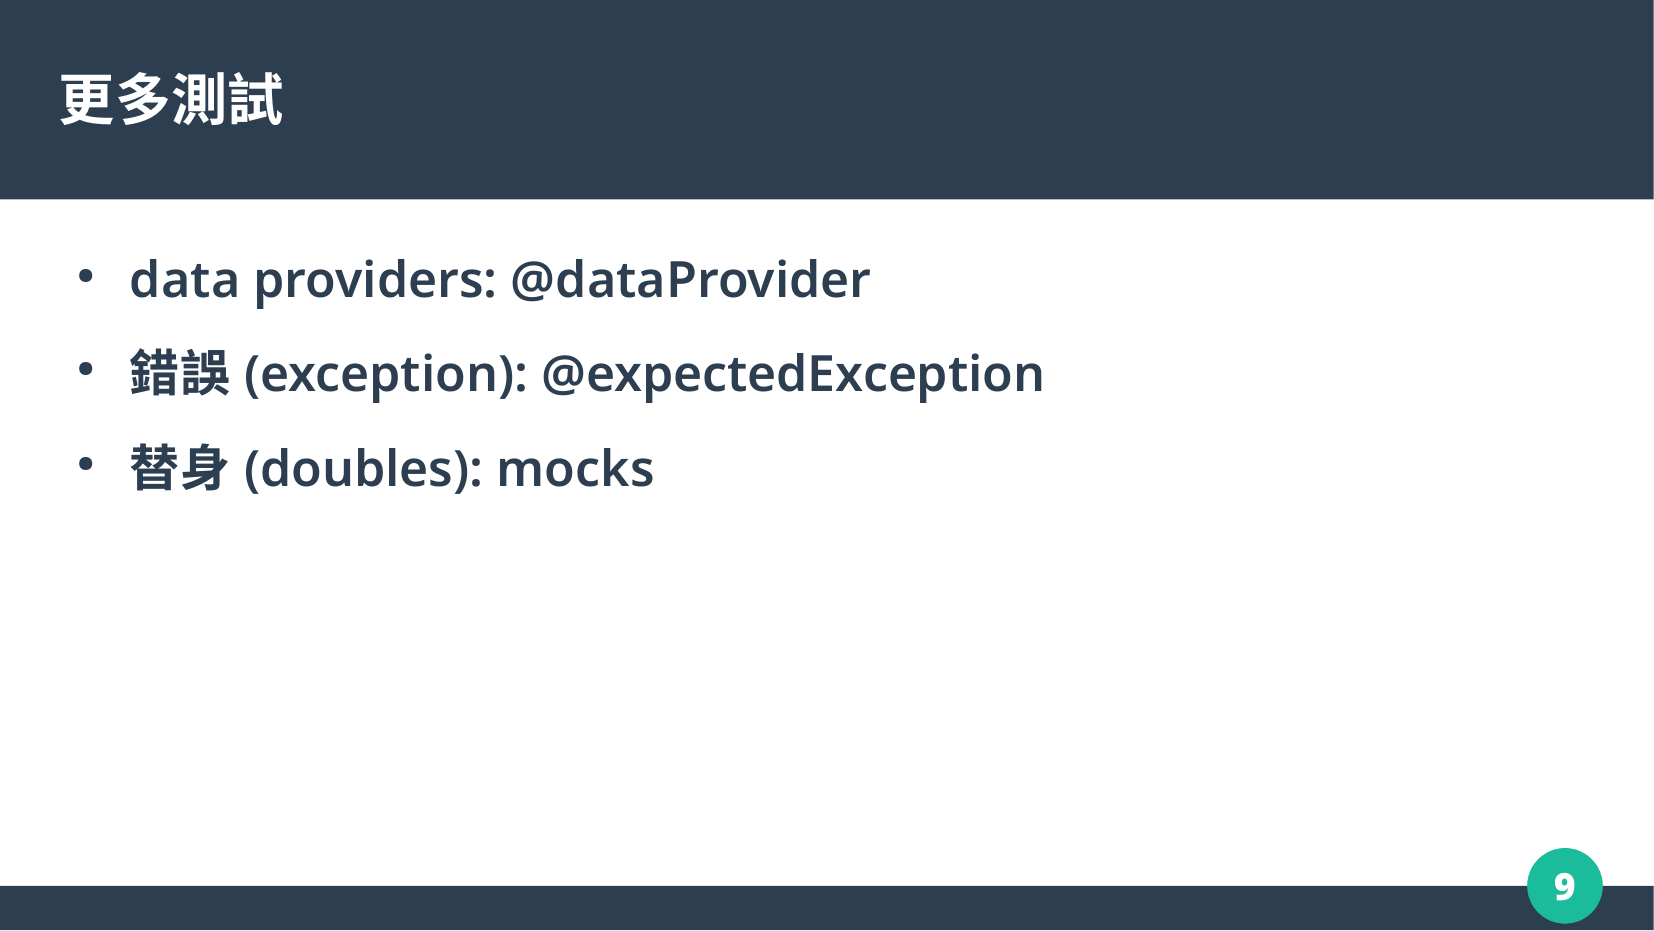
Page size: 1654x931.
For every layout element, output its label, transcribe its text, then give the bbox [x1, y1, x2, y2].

list data providers: @dataProvider 錯誤(exception): @expectedException 替身(doubles): mocks [59, 243, 1595, 864]
title 更多測試 [59, 37, 1595, 155]
